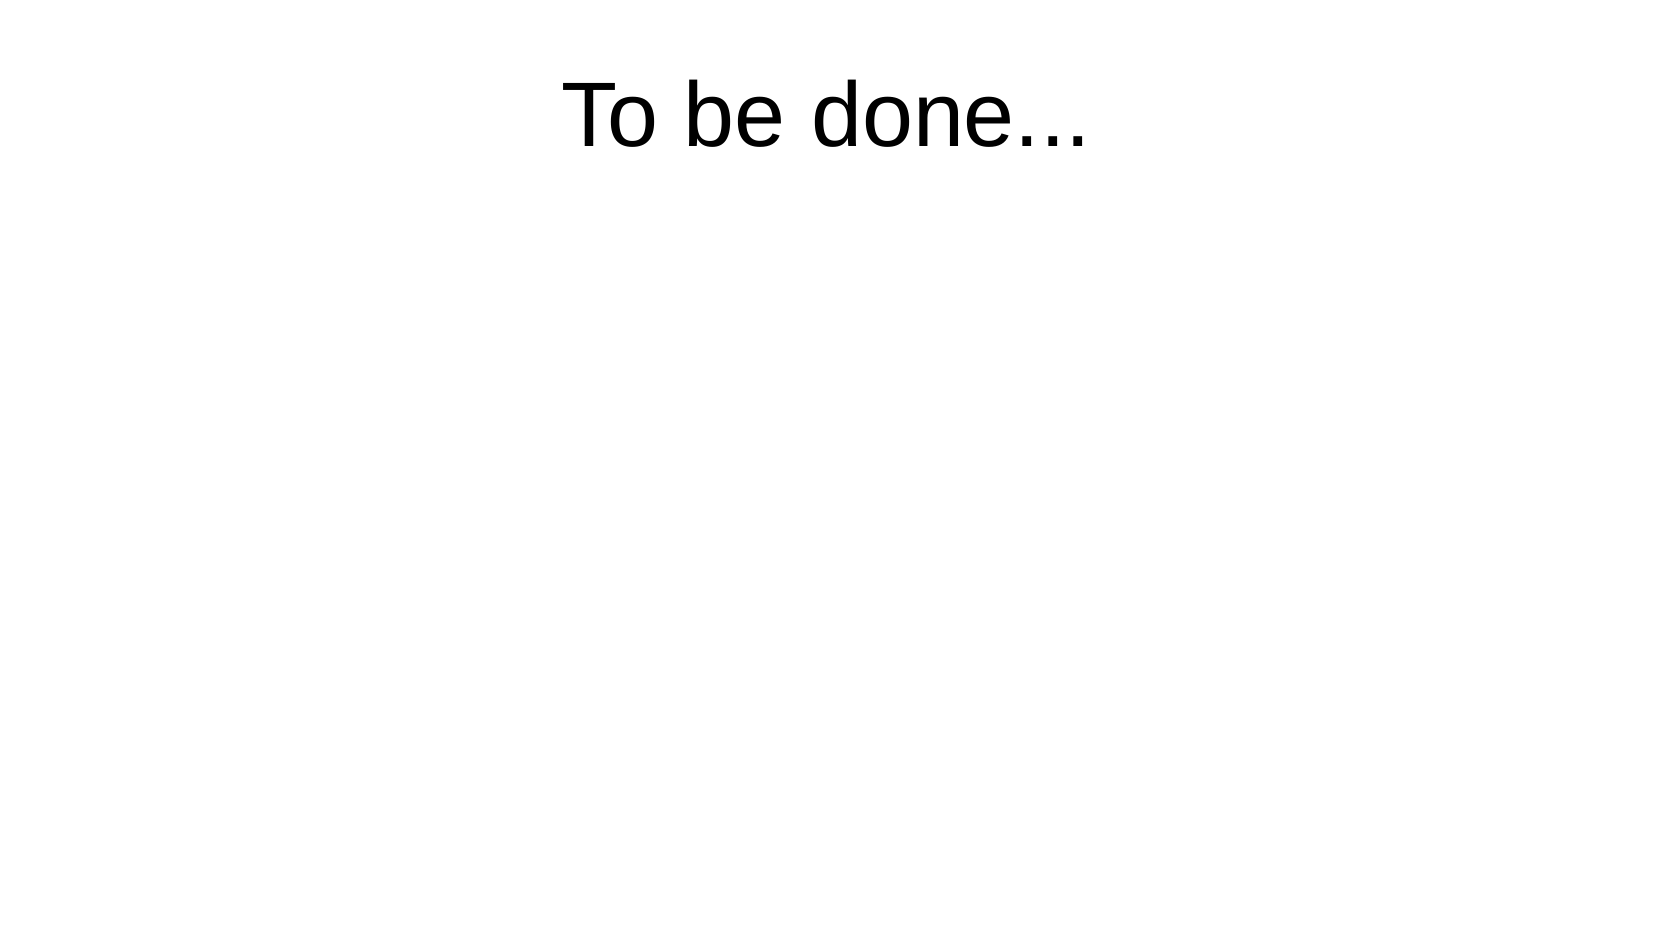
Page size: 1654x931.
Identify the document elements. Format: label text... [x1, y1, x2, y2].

title To be done... [82, 37, 1571, 193]
